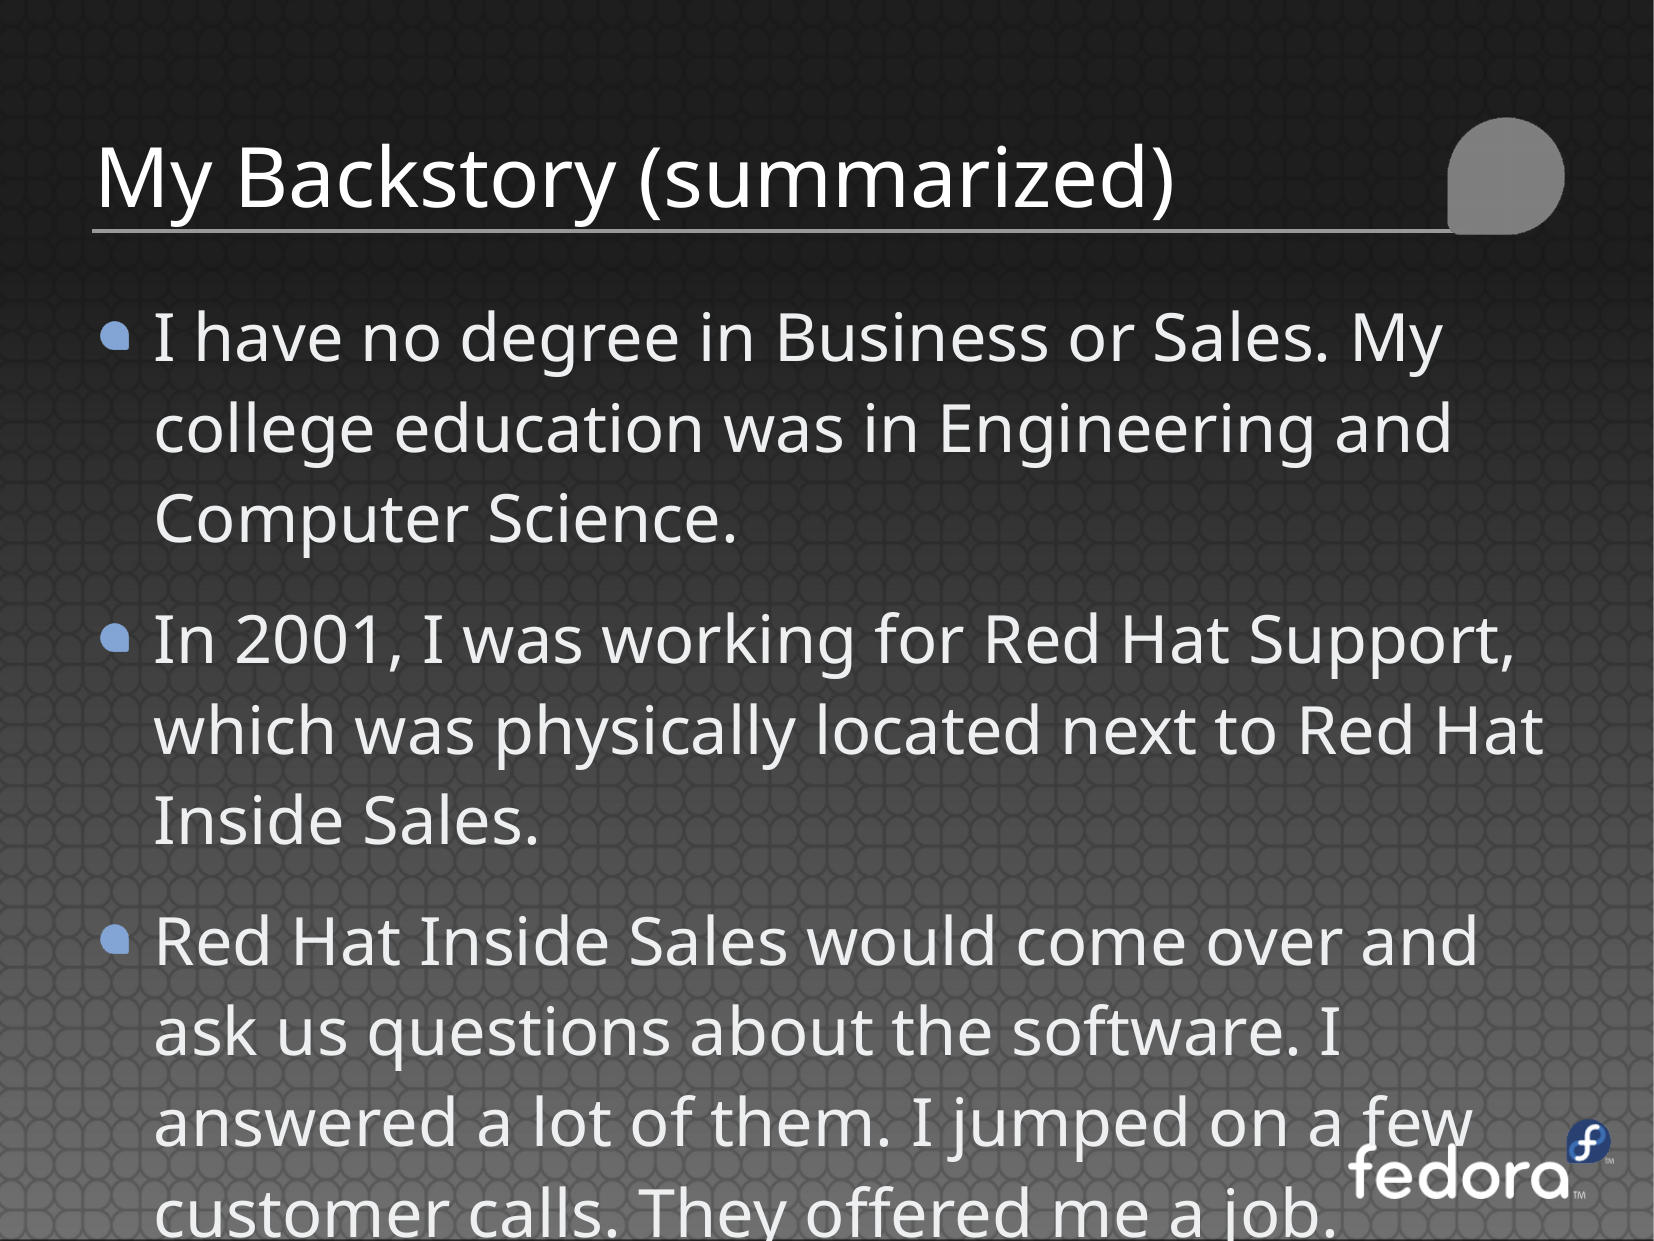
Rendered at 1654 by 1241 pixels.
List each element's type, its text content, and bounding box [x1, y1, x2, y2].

picture [0, 0, 1654, 1241]
list I have no degree in Business or Sales. My college education was in Engineering and Computer Science. In 2001, I was working for Red Hat Support, which was physically located next to Red Hat Inside Sales. Red Hat Inside Sales would come over and ask us questions about the software. I answered a lot of them. I jumped on a few customer calls. They offered me a job. [82, 290, 1571, 1128]
title My Backstory (summarized) [94, 100, 1426, 251]
